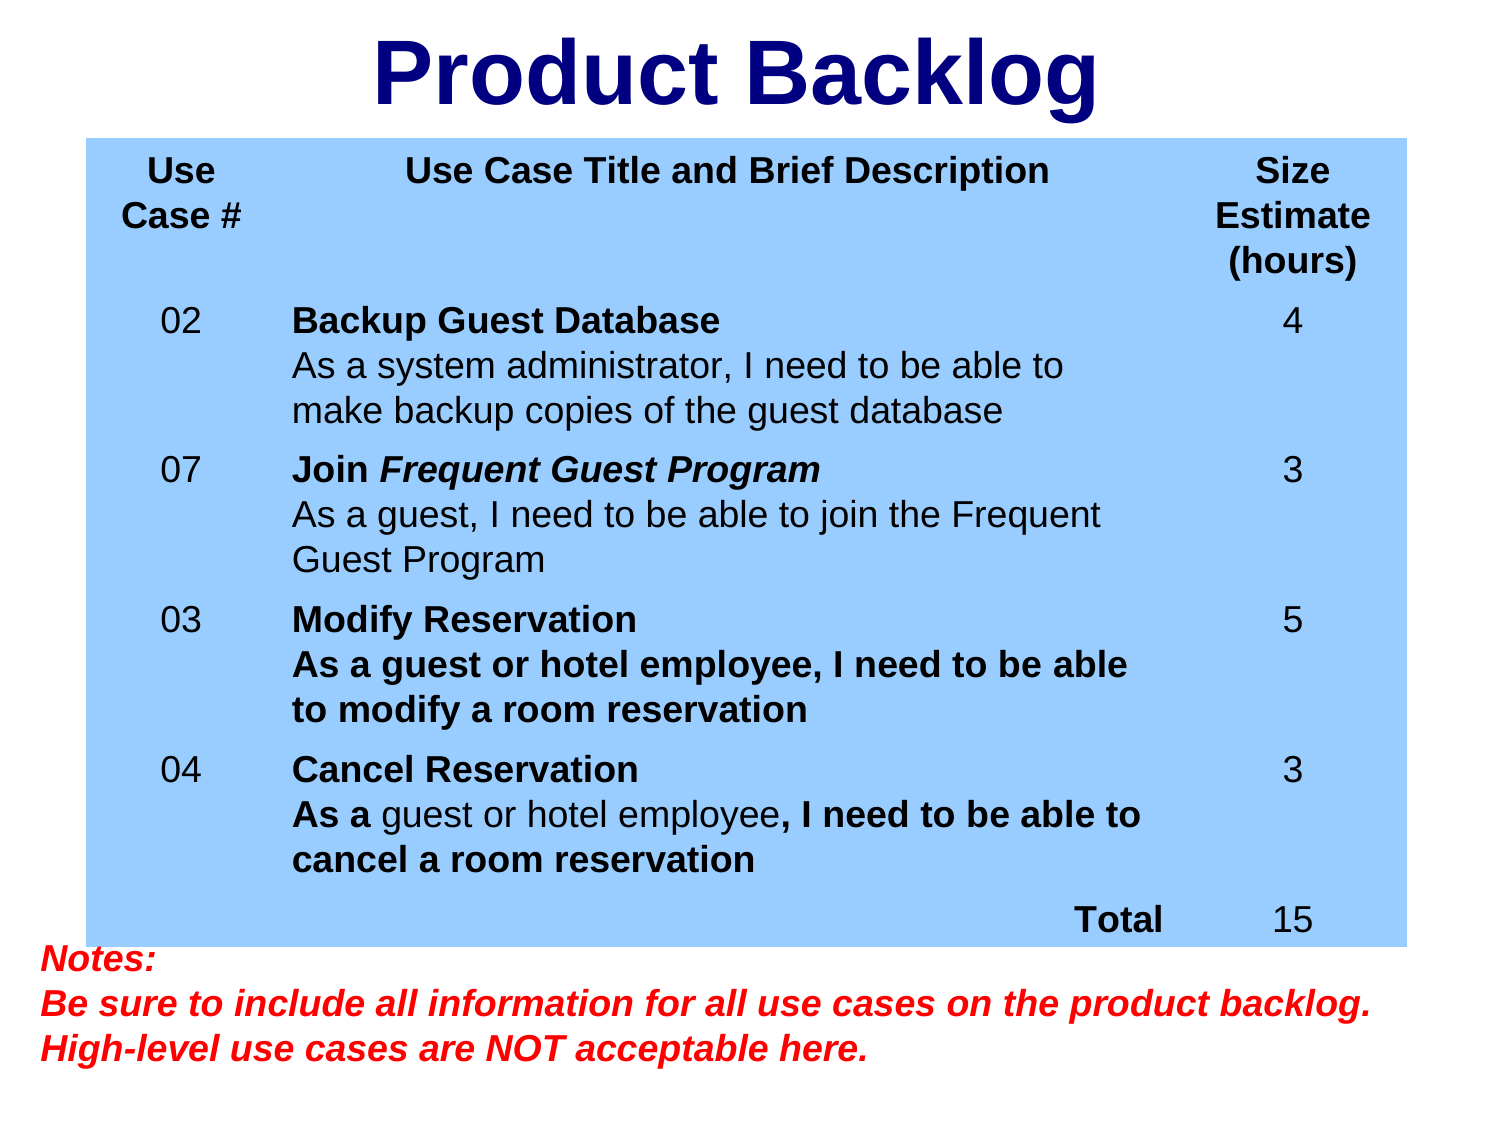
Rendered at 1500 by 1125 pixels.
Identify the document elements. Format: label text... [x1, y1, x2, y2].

table_cell 5 [1179, 588, 1407, 738]
table_cell 02 [86, 288, 277, 438]
table_cell Cancel Reservation As a guest or hotel employee, I need to be able to cancel a room reservation [277, 738, 1179, 887]
table_cell Join Frequent Guest Program As a guest, I need to be able to join the Frequent Guest Program [277, 438, 1179, 588]
table_cell 03 [86, 588, 277, 738]
table_header Size Estimate (hours) [1179, 138, 1407, 288]
title Product Backlog [75, 5, 1426, 131]
table_cell 04 [86, 738, 277, 887]
table_cell Backup Guest Database As a system administrator, I need to be able to make backup copies of the guest database [277, 288, 1179, 438]
table_cell 4 [1179, 288, 1407, 438]
table_cell [86, 887, 277, 926]
text_box Notes: Be sure to include all information for all use cases on the product backlog. High-level use cases are NOT acceptable here. [25, 926, 1484, 1077]
table_cell Total [277, 887, 1179, 926]
table_header Use Case Title and Brief Description [277, 138, 1179, 288]
table_cell 3 [1179, 438, 1407, 588]
table_header Use Case # [86, 138, 277, 288]
table_cell 3 [1179, 738, 1407, 887]
table_cell 15 [1179, 887, 1407, 926]
table_cell 07 [86, 438, 277, 588]
table_cell Modify Reservation As a guest or hotel employee, I need to be able to modify a room reservation [277, 588, 1179, 738]
